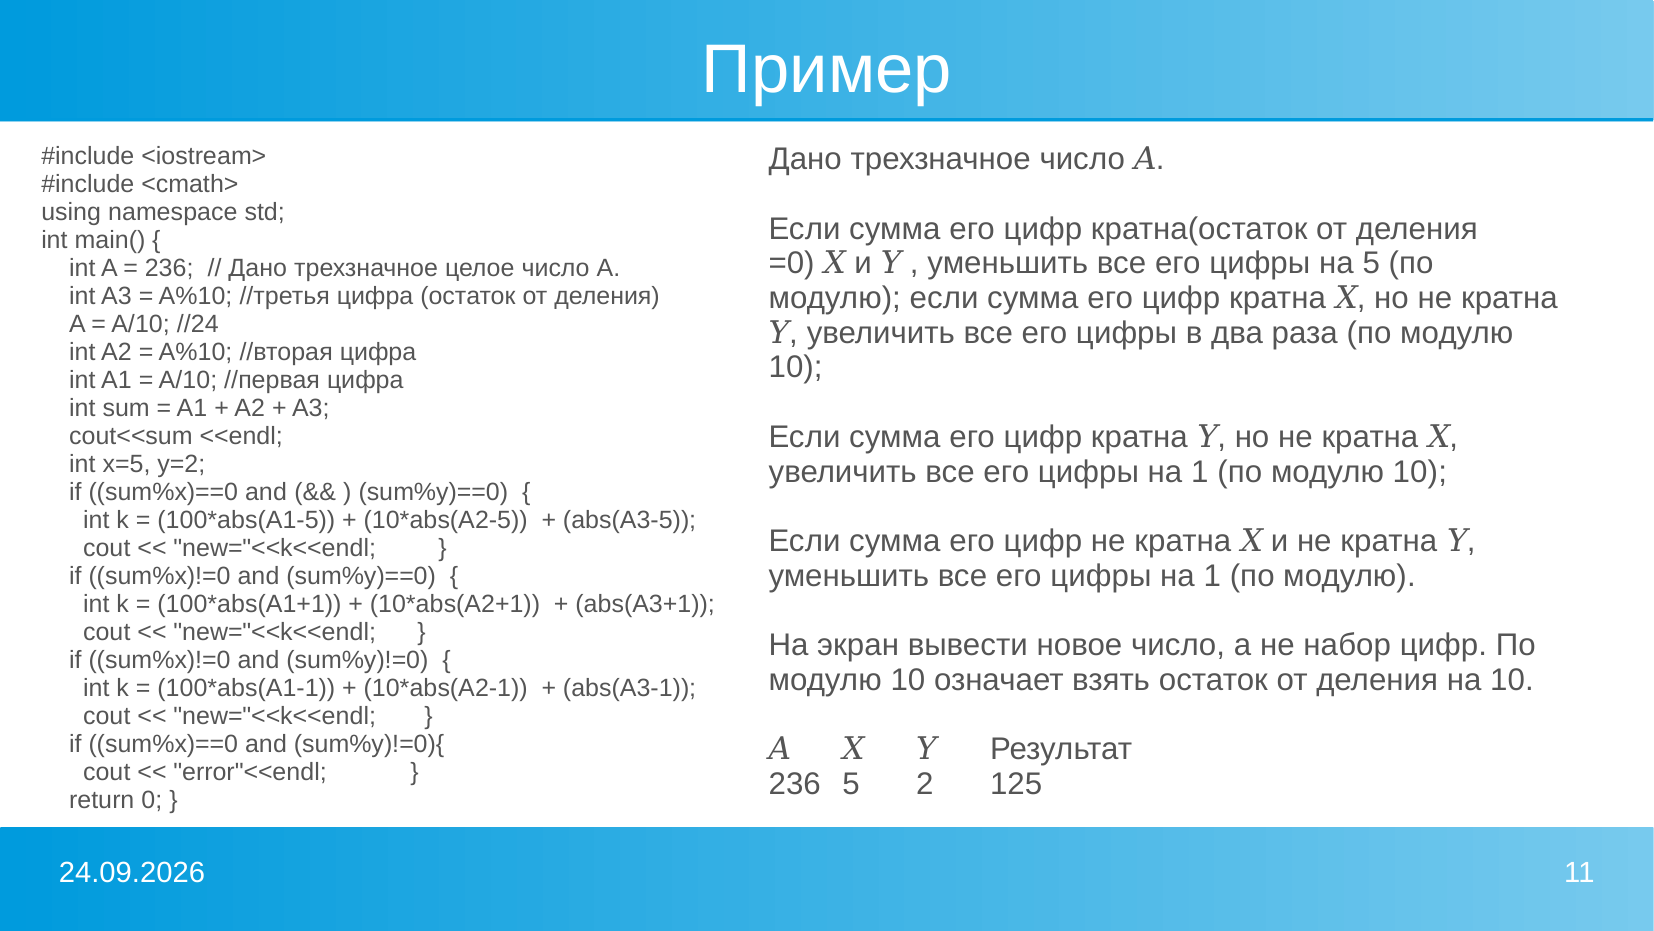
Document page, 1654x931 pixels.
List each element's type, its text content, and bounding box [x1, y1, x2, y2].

text_box Дано трехзначное число 𝐴. Если сумма его цифр кратна(остаток от деления =0) 𝑋 и 𝑌 , уменьшить все его цифры на 5 (по модулю); если сумма его цифр кратна 𝑋, но не кратна 𝑌, увеличить все его цифры в два раза (по модулю 10); Если сумма его цифр кратна 𝑌, но не кратна 𝑋, увеличить все его цифры на 1 (по модулю 10); Если сумма его цифр не кратна 𝑋 и не кратна 𝑌, уменьшить все его цифры на 1 (по модулю). На экран вывести новое число, а не набор цифр. По модулю 10 означает взять остаток от деления на 10. 𝐴 𝑋 𝑌 Результат 236 5 2 125 [753, 134, 1578, 809]
title Пример [59, 29, 1595, 108]
list #include <iostream> #include <cmath> using namespace std; int main() { int A = 236; // Дано трехзначное целое число A. int A3 = A%10; //третья цифра (остаток от деления) A = A/10; //24 int A2 = A%10; //вторая цифра int A1 = A/10; //первая цифра int sum = A1 + A2 + A3; cout<<sum <<endl; int x=5, y=2; if ((sum%x)==0 and (&& ) (sum%y)==0) { int k = (100*abs(A1-5)) + (10*abs(A2-5)) + (abs(A3-5)); cout << "new="<<k<<endl; } if ((sum%x)!=0 and (sum%y)==0) { int k = (100*abs(A1+1)) + (10*abs(A2+1)) + (abs(A3+1)); cout << "new="<<k<<endl; } if ((sum%x)!=0 and (sum%y)!=0) { int k = (100*abs(A1-1)) + (10*abs(A2-1)) + (abs(A3-1)); cout << "new="<<k<<endl; } if ((sum%x)==0 and (sum%y)!=0){ cout << "error"<<endl; } return 0; } [41, 141, 746, 733]
